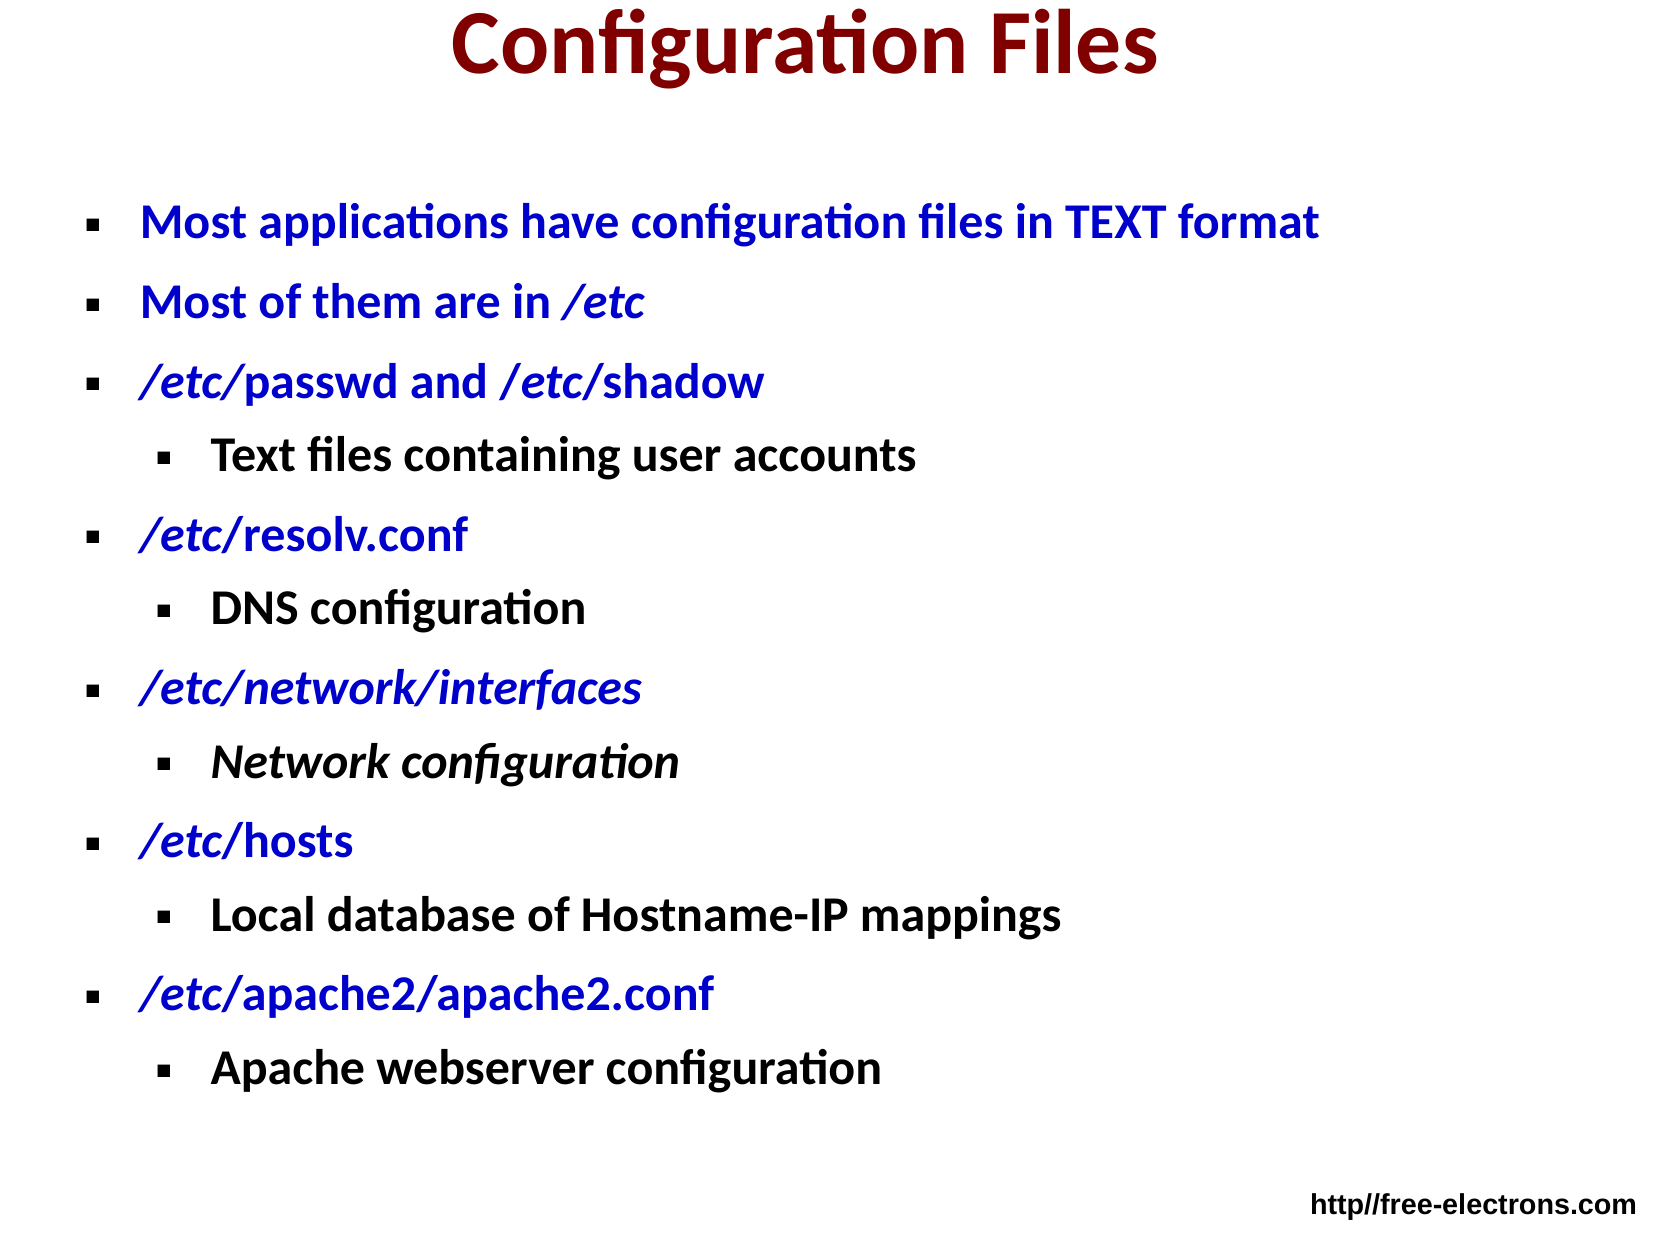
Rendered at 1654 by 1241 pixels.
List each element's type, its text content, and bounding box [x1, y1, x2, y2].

list Most applications have configuration files in TEXT format Most of them are in /etc /etc/passwd and /etc/shadow Text files containing user accounts /etc/resolv.conf DNS configuration /etc/network/interfaces Network configuration /etc/hosts Local database of Hostname-IP mappings /etc/apache2/apache2.conf Apache webserver configuration [68, 201, 1592, 1118]
text_box http//free-electrons.com [1287, 1181, 1653, 1241]
title Configuration Files [60, 0, 1551, 108]
